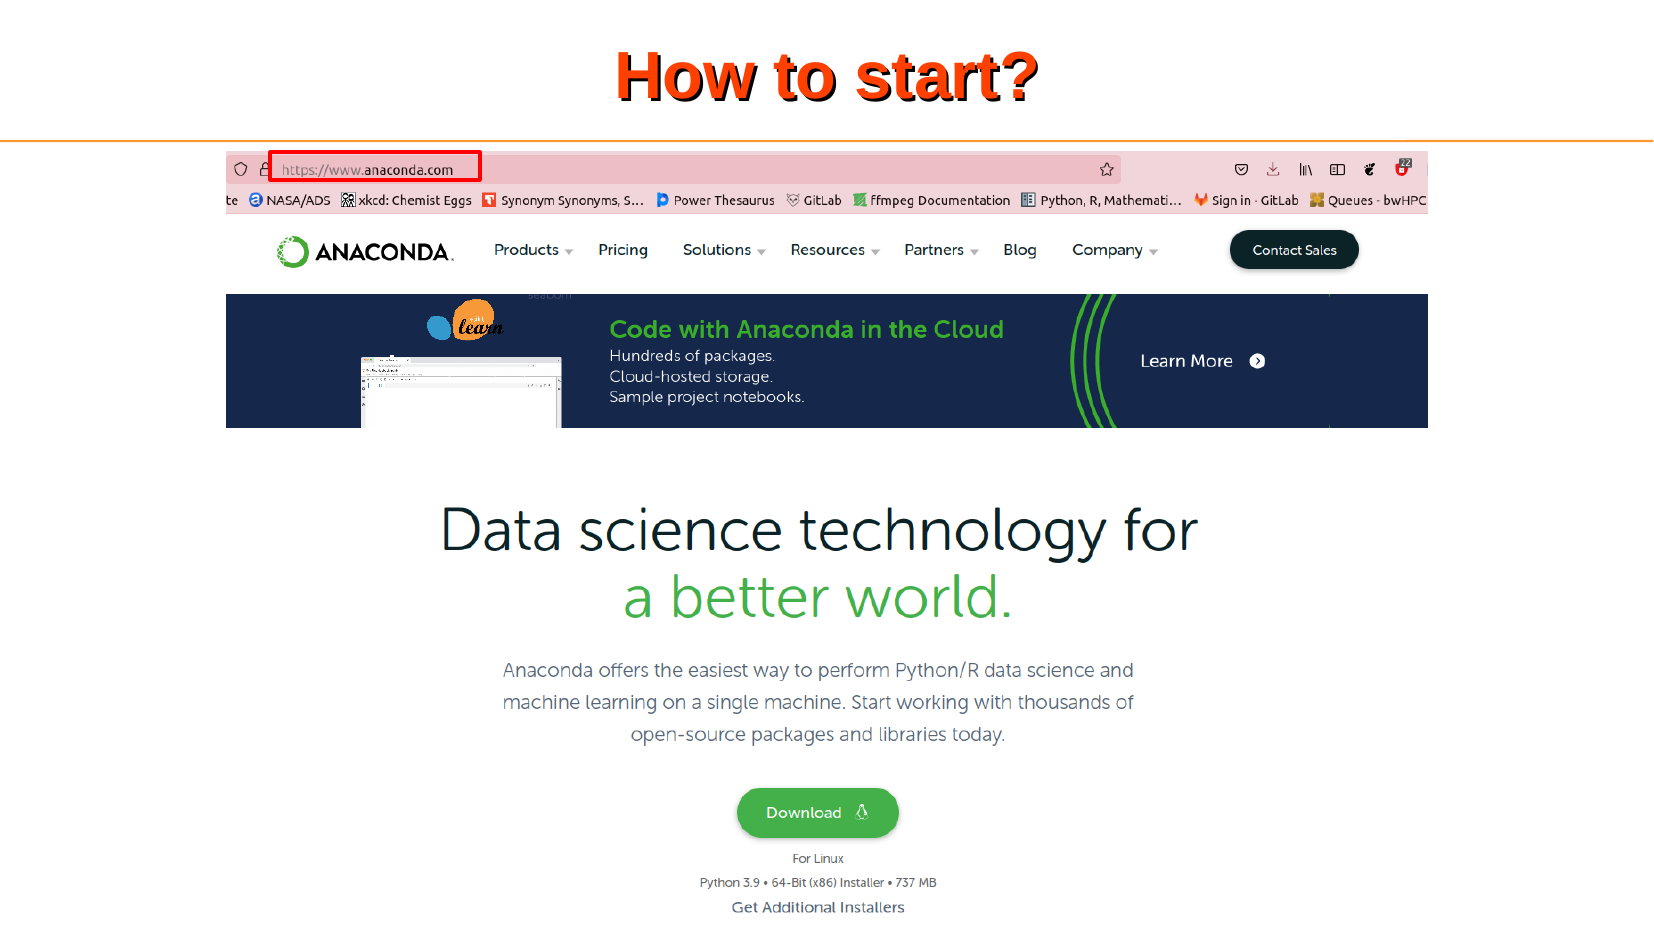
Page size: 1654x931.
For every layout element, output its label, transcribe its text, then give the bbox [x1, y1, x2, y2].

picture [226, 151, 1428, 921]
picture [272, 154, 478, 178]
text_box How to start? [599, 30, 1056, 121]
